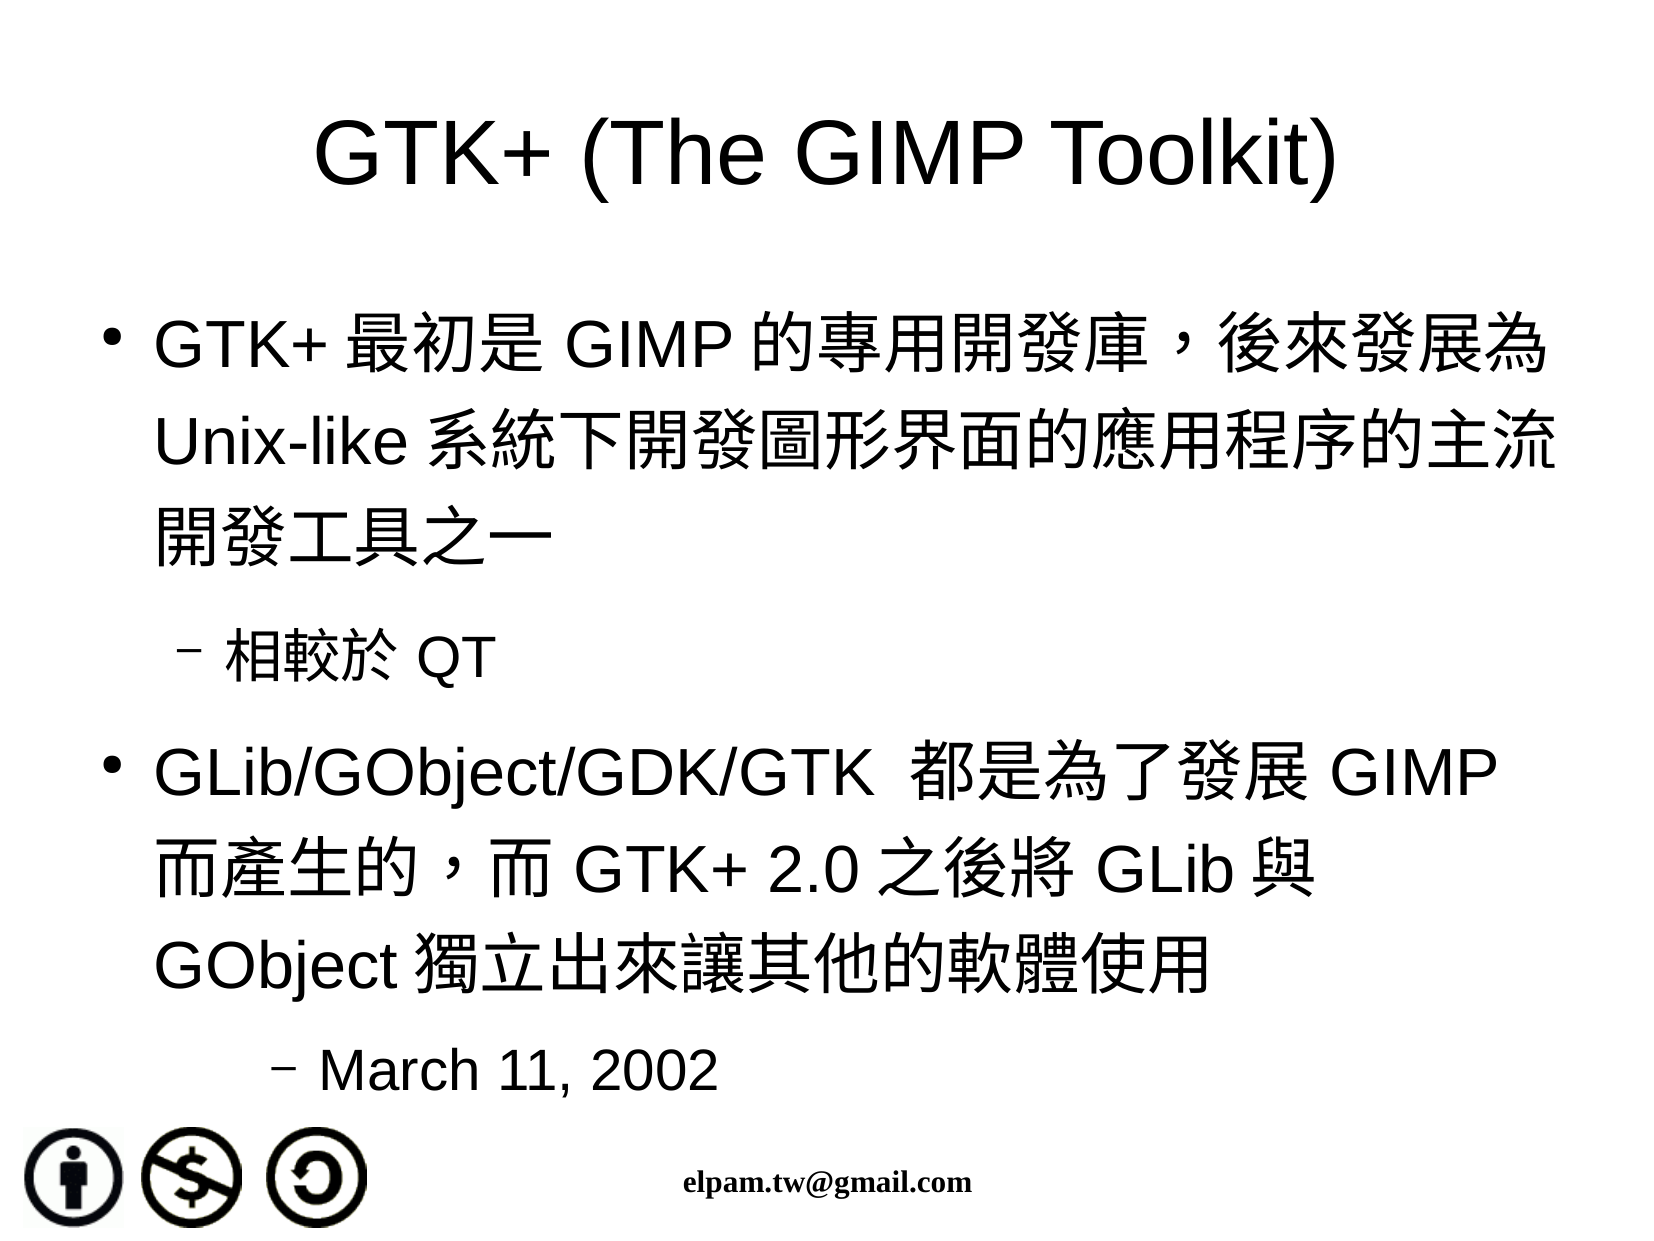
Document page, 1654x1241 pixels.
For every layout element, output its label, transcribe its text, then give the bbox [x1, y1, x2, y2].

picture [141, 1127, 242, 1228]
picture [266, 1127, 367, 1228]
picture [23, 1127, 124, 1228]
list GTK+最初是GIMP的專用開發庫，後來發展為Unix-like系統下開發圖形界面的應用程序的主流開發工具之一 相較於QT GLib/GObject/GDK/GTK 都是為了發展GIMP而產生的，而GTK+ 2.0之後將GLib與GObject獨立出來讓其他的軟體使用 March 11, 2002 [82, 290, 1571, 1094]
title GTK+ (The GIMP Toolkit) [82, 56, 1571, 250]
